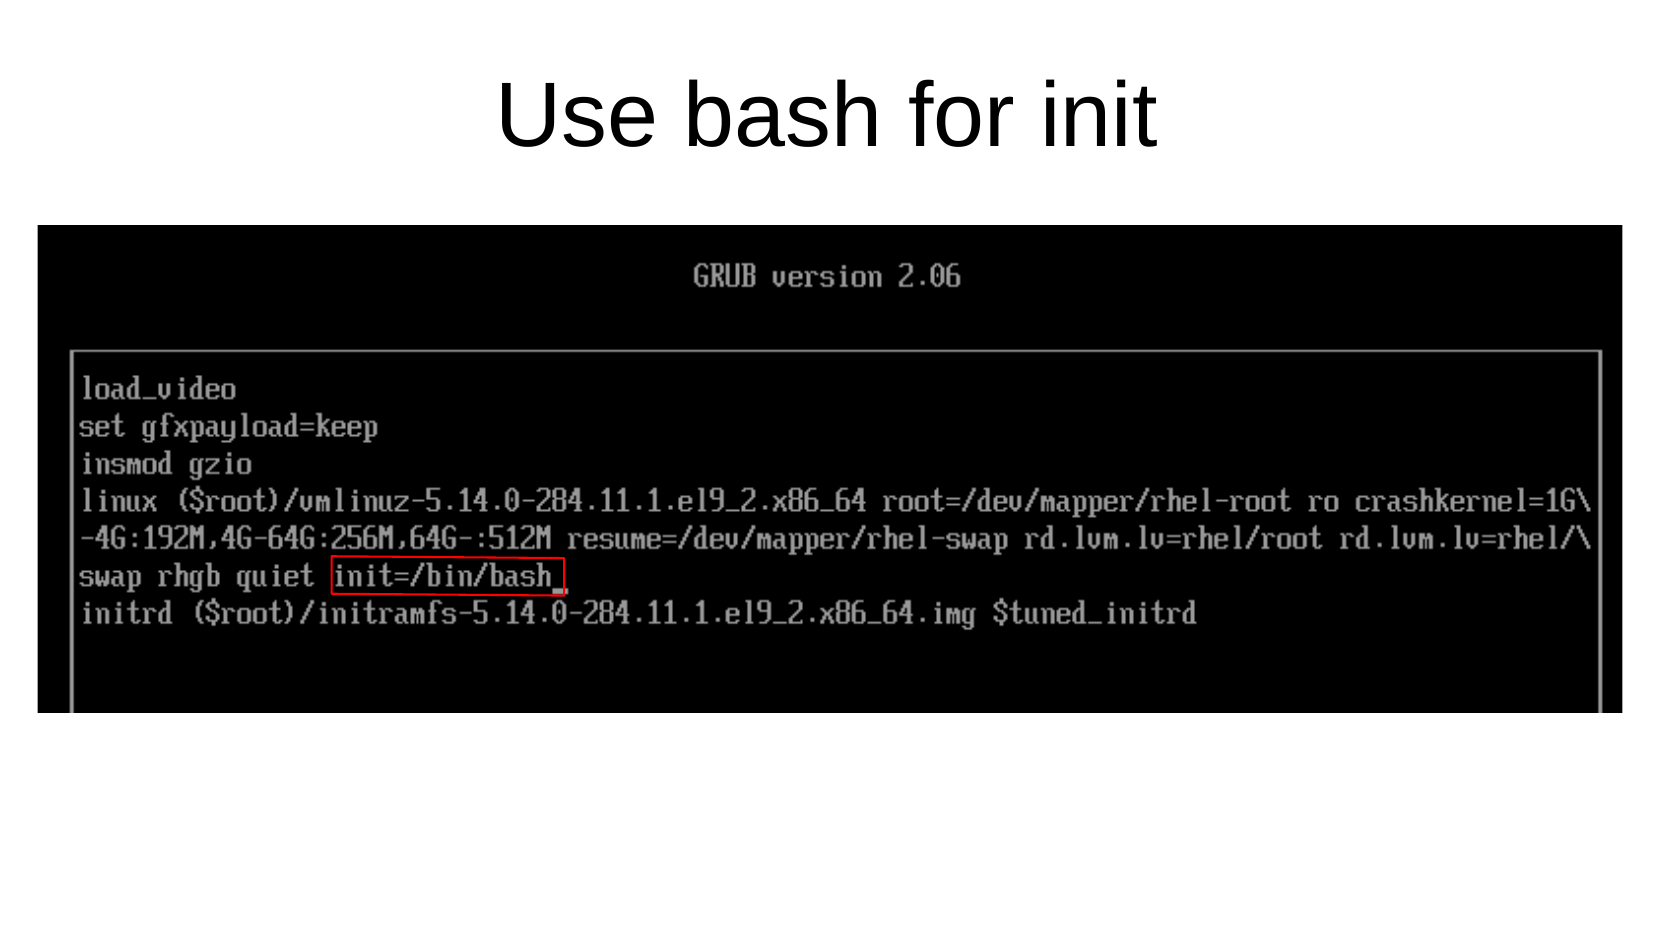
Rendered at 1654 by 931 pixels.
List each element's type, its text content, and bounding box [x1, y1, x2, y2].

text_box [331, 556, 565, 596]
title Use bash for init [82, 37, 1571, 193]
picture [37, 225, 1623, 713]
